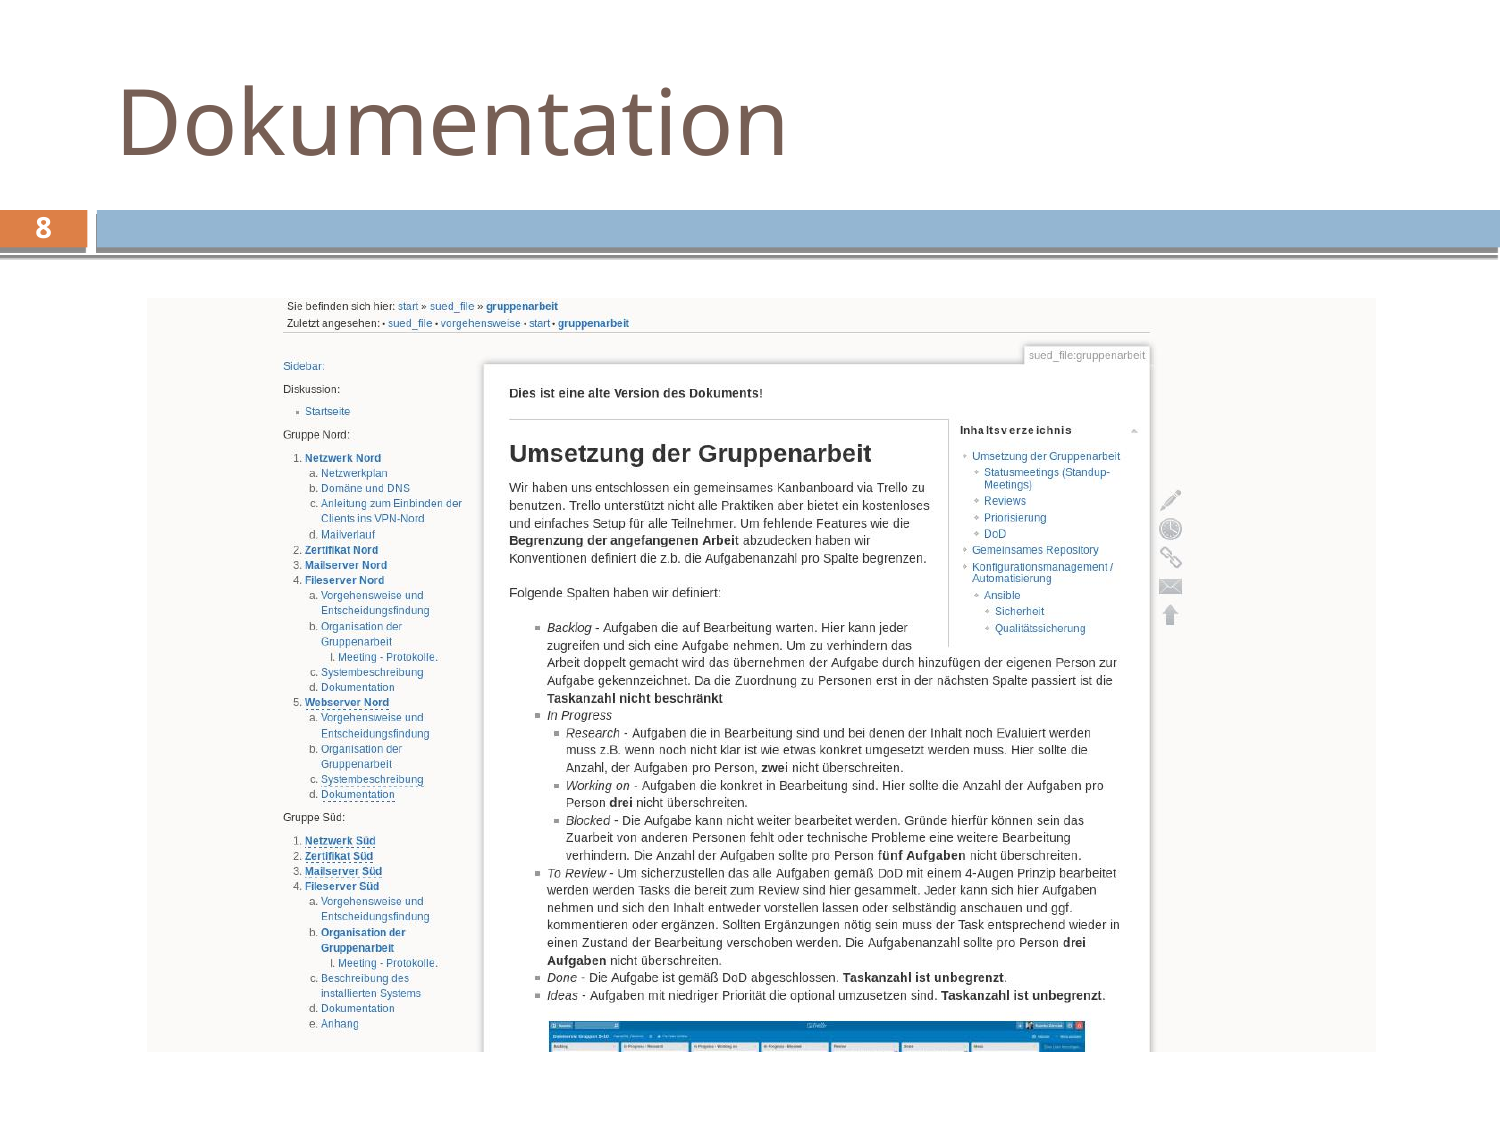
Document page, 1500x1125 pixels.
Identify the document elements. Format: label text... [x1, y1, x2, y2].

title Dokumentation [100, 37, 1438, 200]
picture [147, 298, 1376, 1052]
